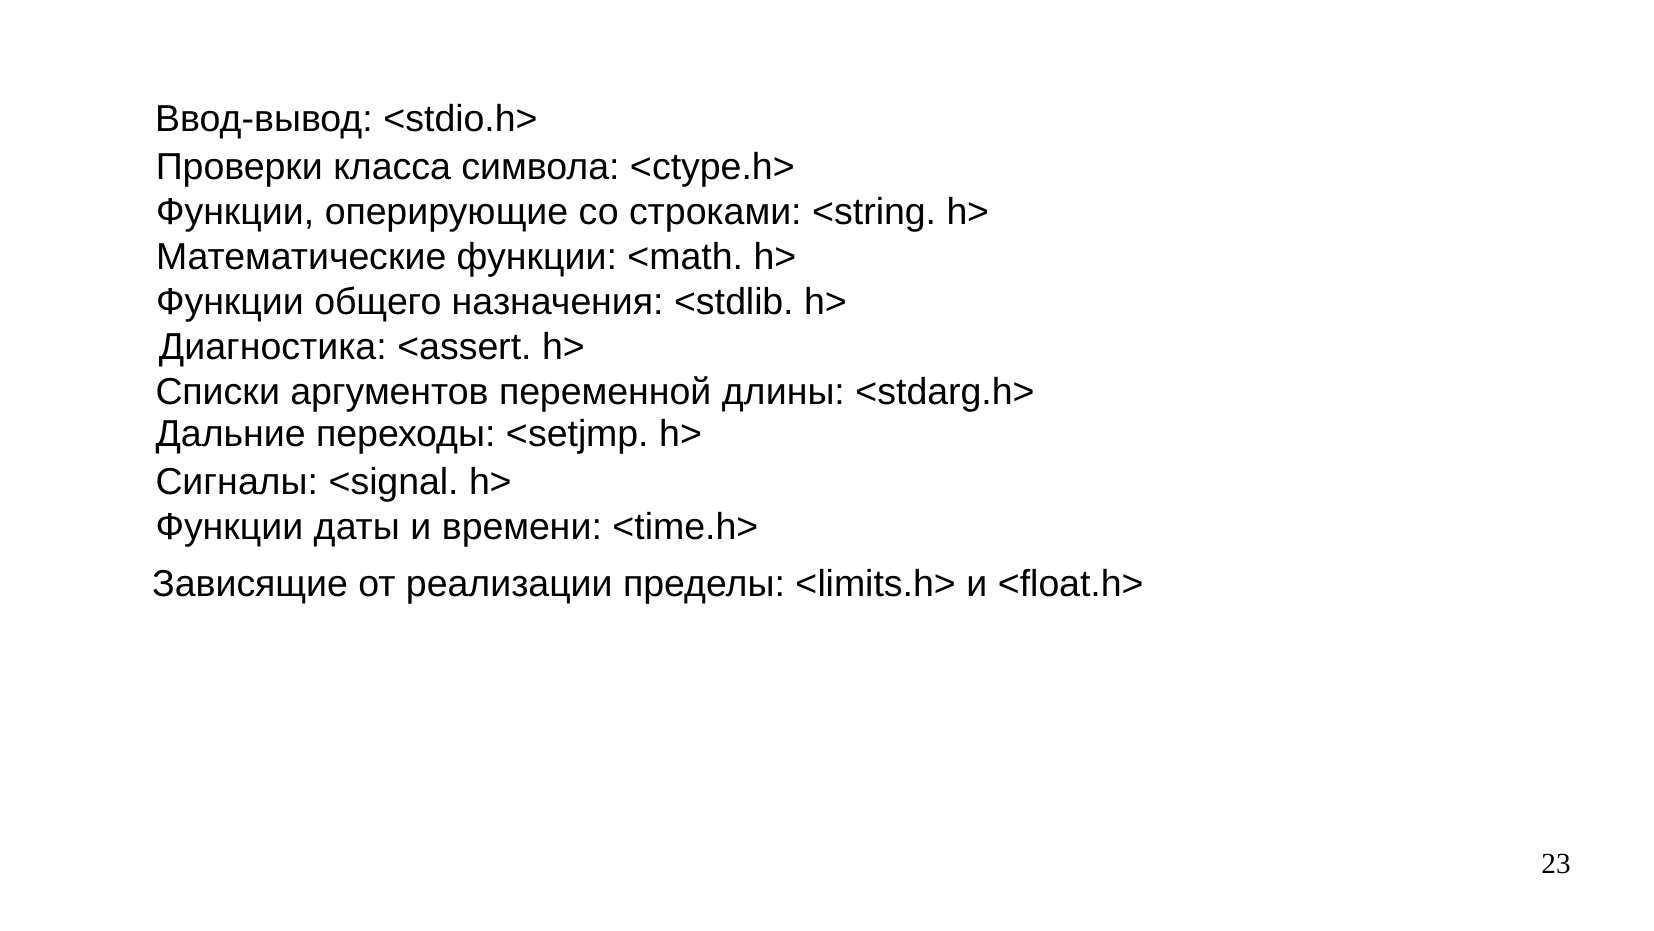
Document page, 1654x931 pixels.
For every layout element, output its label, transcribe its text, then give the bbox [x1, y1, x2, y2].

text_box Дальние переходы: <setjmp. h> [140, 405, 718, 462]
text_box Функции, оперирующие со строками: <string. h> [141, 183, 1006, 241]
text_box Сигналы: <signal. h> [140, 453, 528, 498]
text_box Списки аргументов переменной длины: <stdarg.h> [140, 363, 1051, 421]
text_box Функции даты и времени: <time.h> [140, 498, 774, 555]
text_box Математические функции: <math. h> [141, 228, 813, 273]
text_box Зависящие от реализации пределы: <limits.h> и <float.h> [126, 555, 1171, 612]
text_box Проверки класса символа: <ctype.h> [141, 138, 811, 183]
text_box Функции общего назначения: <stdlib. h> [141, 273, 863, 331]
text_box Ввод-вывод: <stdio.h> [140, 90, 631, 147]
text_box Диагностика: <assert. h> [144, 318, 601, 363]
